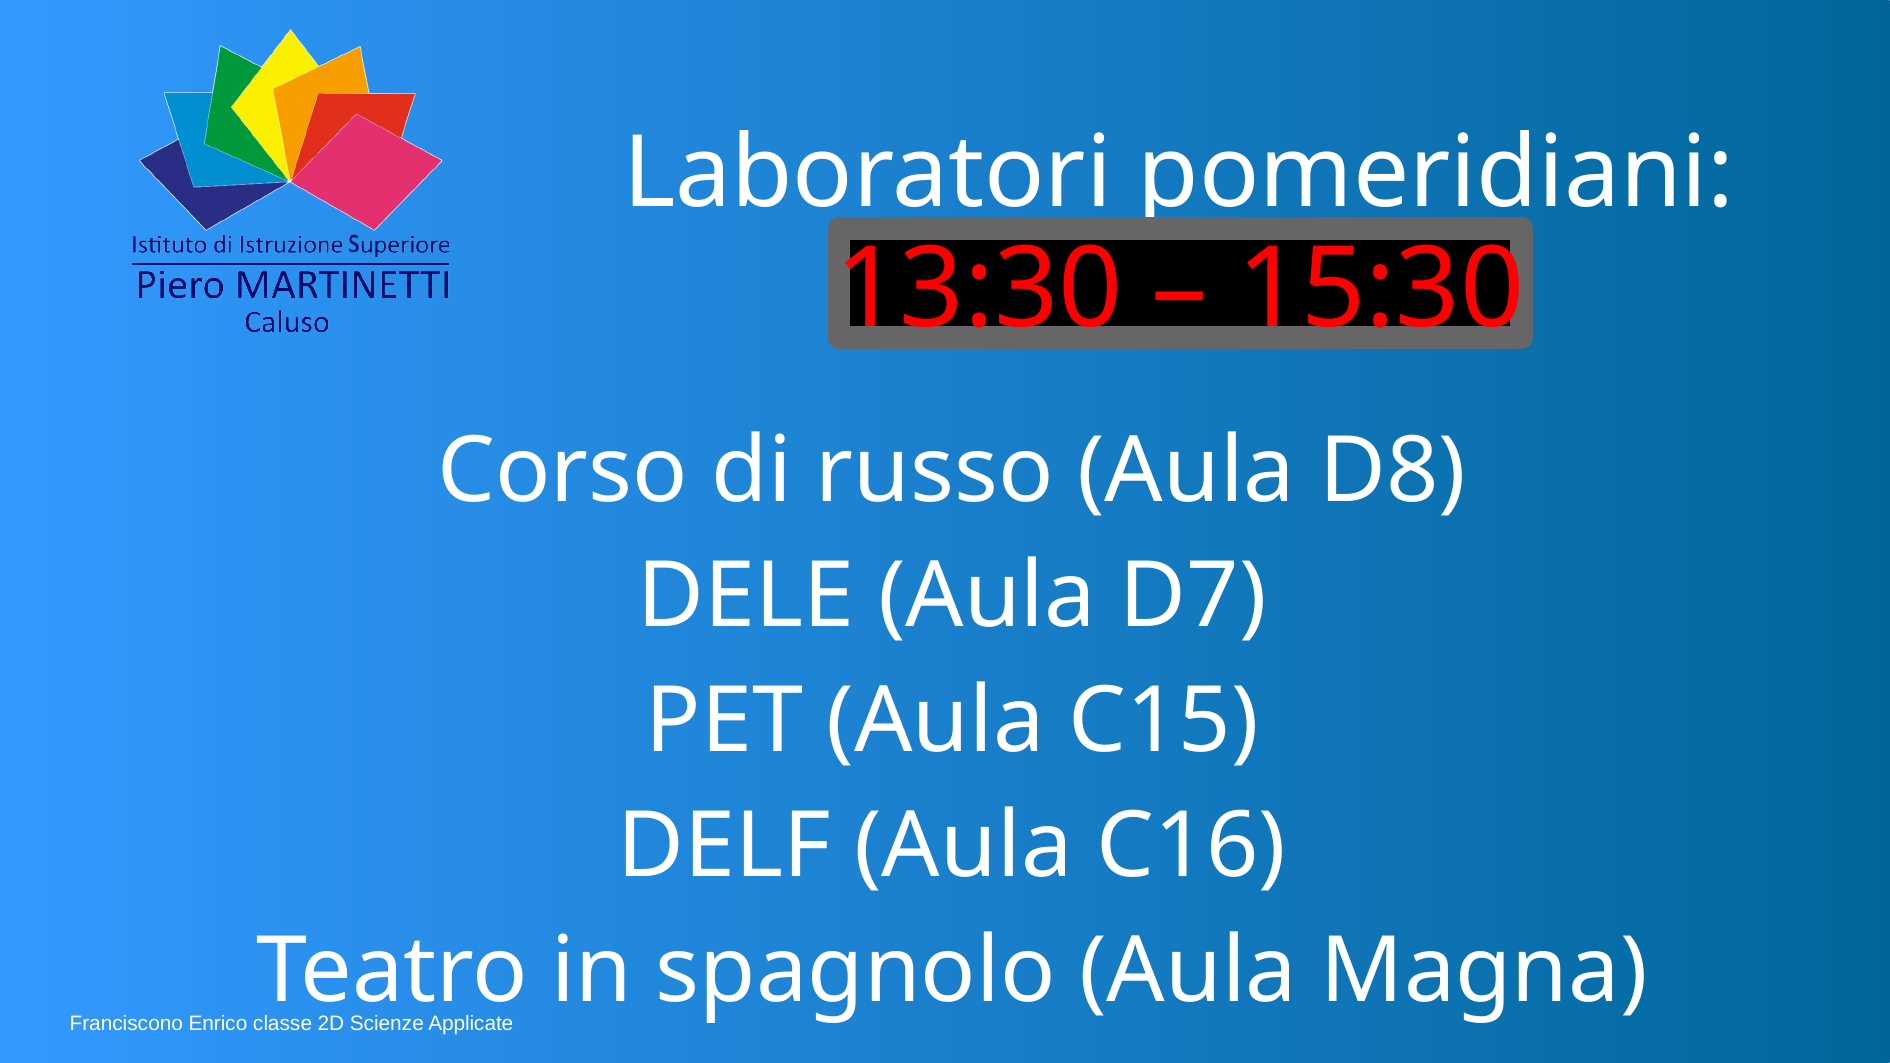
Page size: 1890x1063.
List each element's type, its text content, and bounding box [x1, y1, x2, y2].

picture [0, 23, 591, 355]
text_box Corso di russo (Aula D8) DELE (Aula D7) PET (Aula C15) DELF (Aula C16) Teatro in spagnolo (Aula Magna) [205, 396, 1700, 946]
text_box 13:30 – 15:30 [838, 228, 1522, 338]
text_box Laboratori pomeridiani: [591, 91, 1861, 338]
text_box Franciscono Enrico classe 2D Scienze Applicate [54, 1004, 628, 1063]
